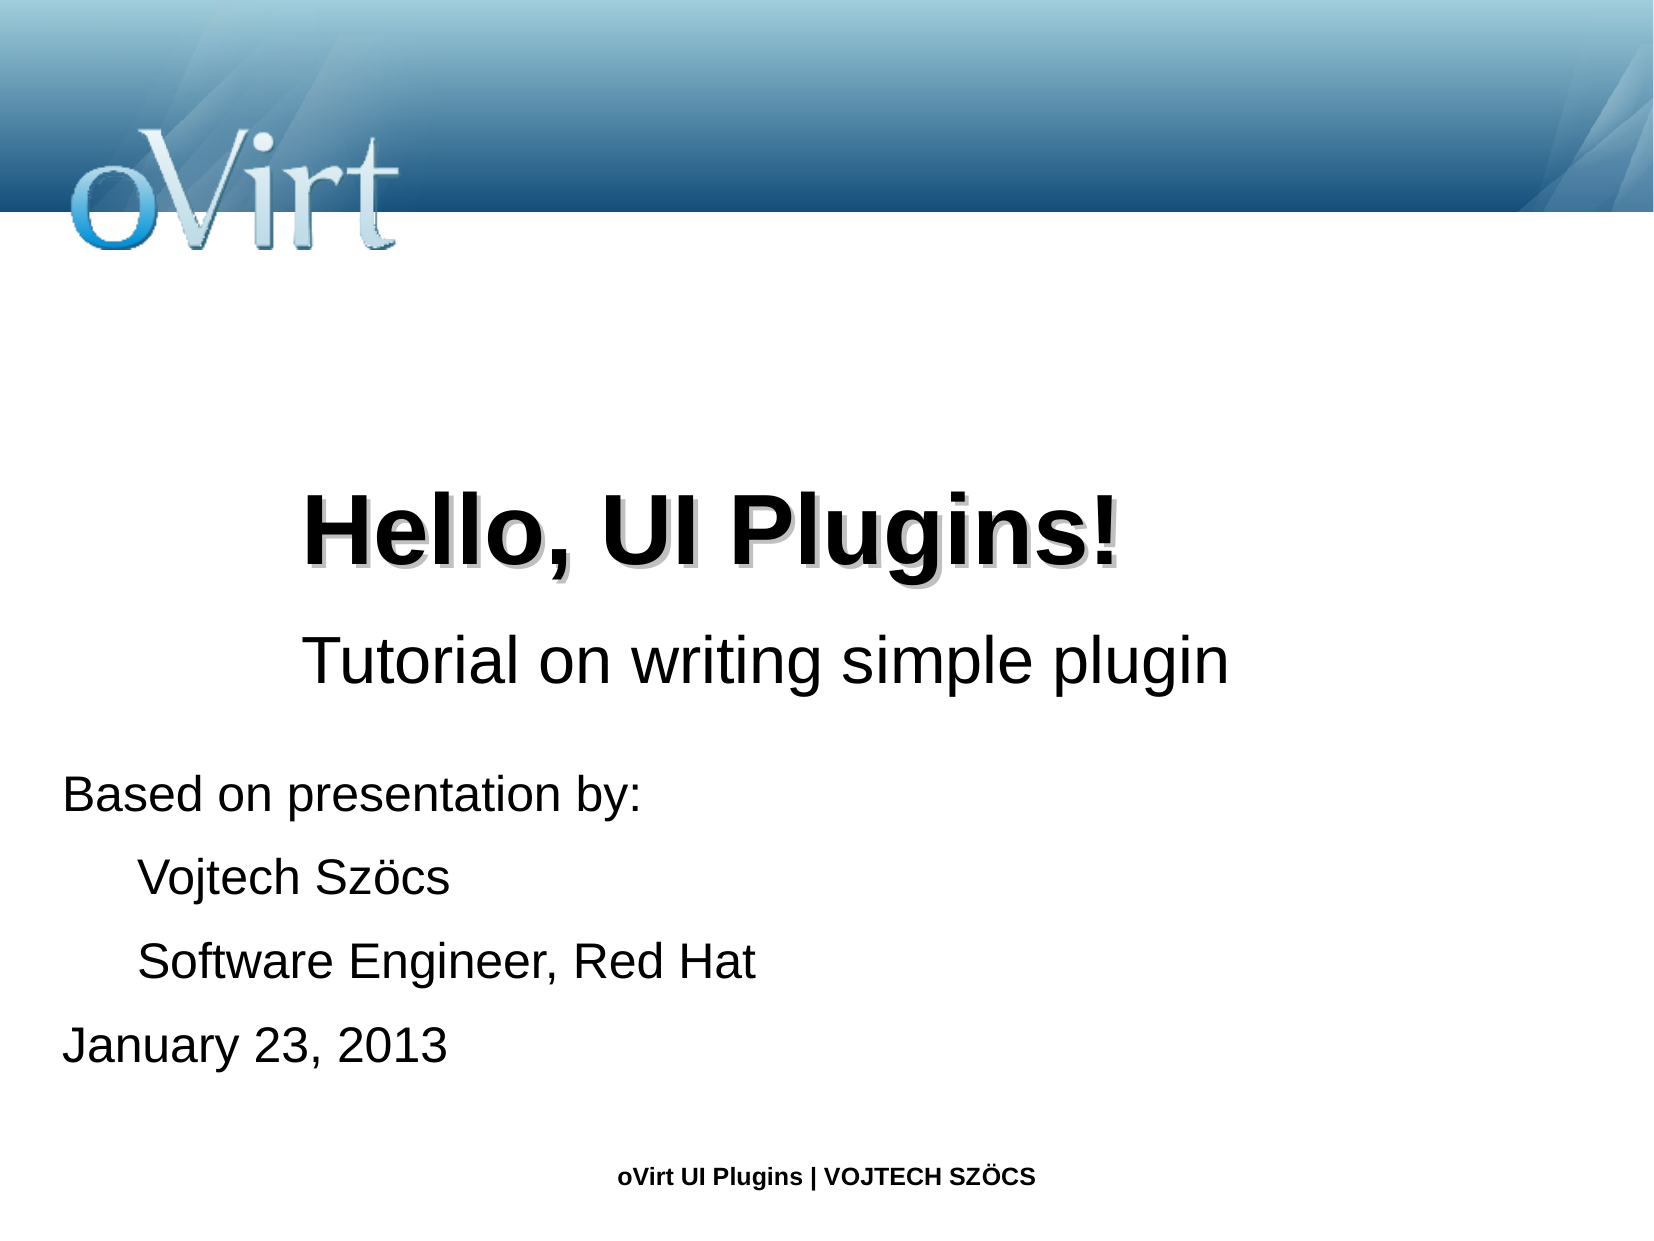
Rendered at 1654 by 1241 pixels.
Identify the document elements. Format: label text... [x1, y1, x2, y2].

text_box Hello, UI Plugins! Tutorial on writing simple plugin [286, 410, 1252, 650]
text_box Based on presentation by: Vojtech Szöcs Software Engineer, Red Hat January 23, 2013 [47, 675, 976, 1081]
picture [0, 0, 1654, 250]
